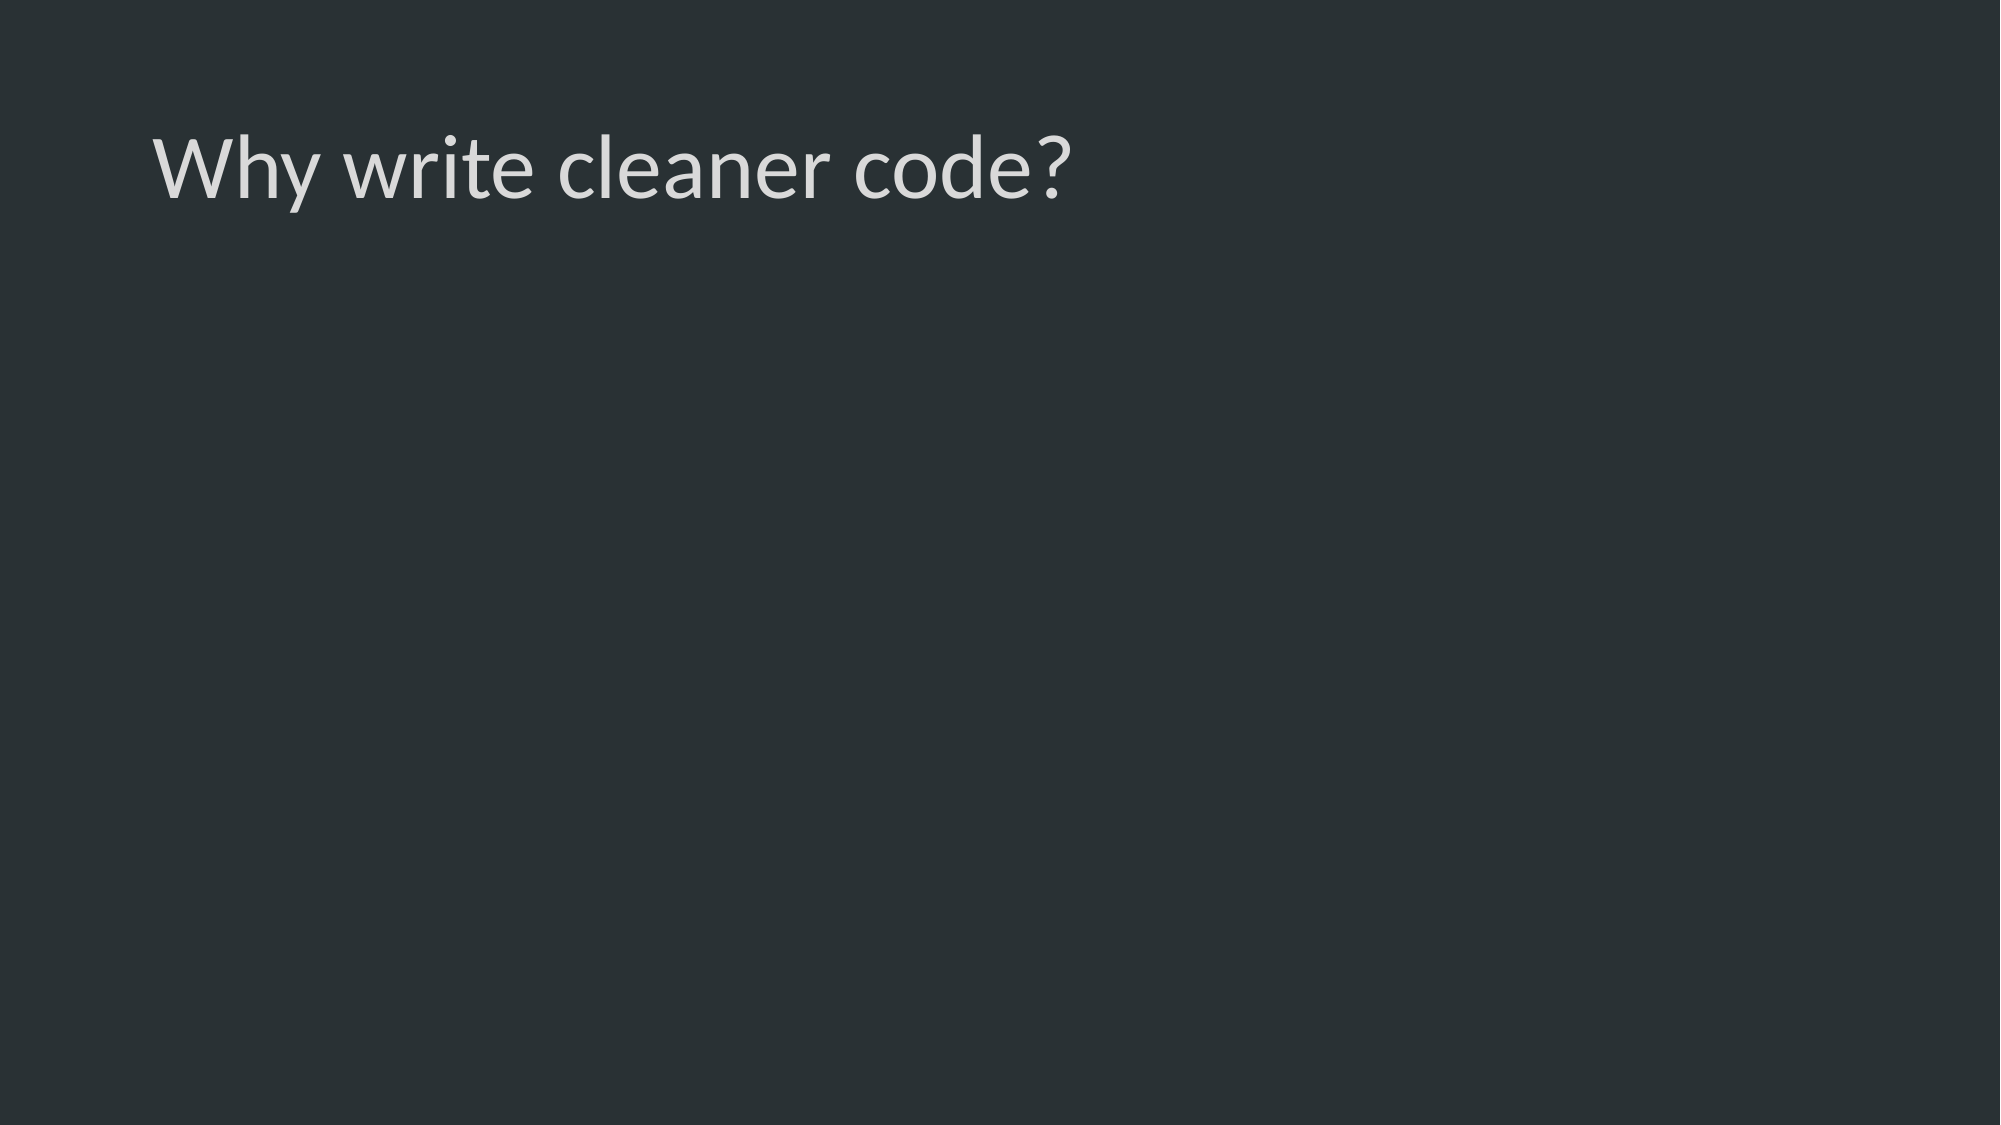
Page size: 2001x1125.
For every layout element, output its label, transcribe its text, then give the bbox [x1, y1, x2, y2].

text_box Why write cleaner code? [137, 59, 1863, 278]
